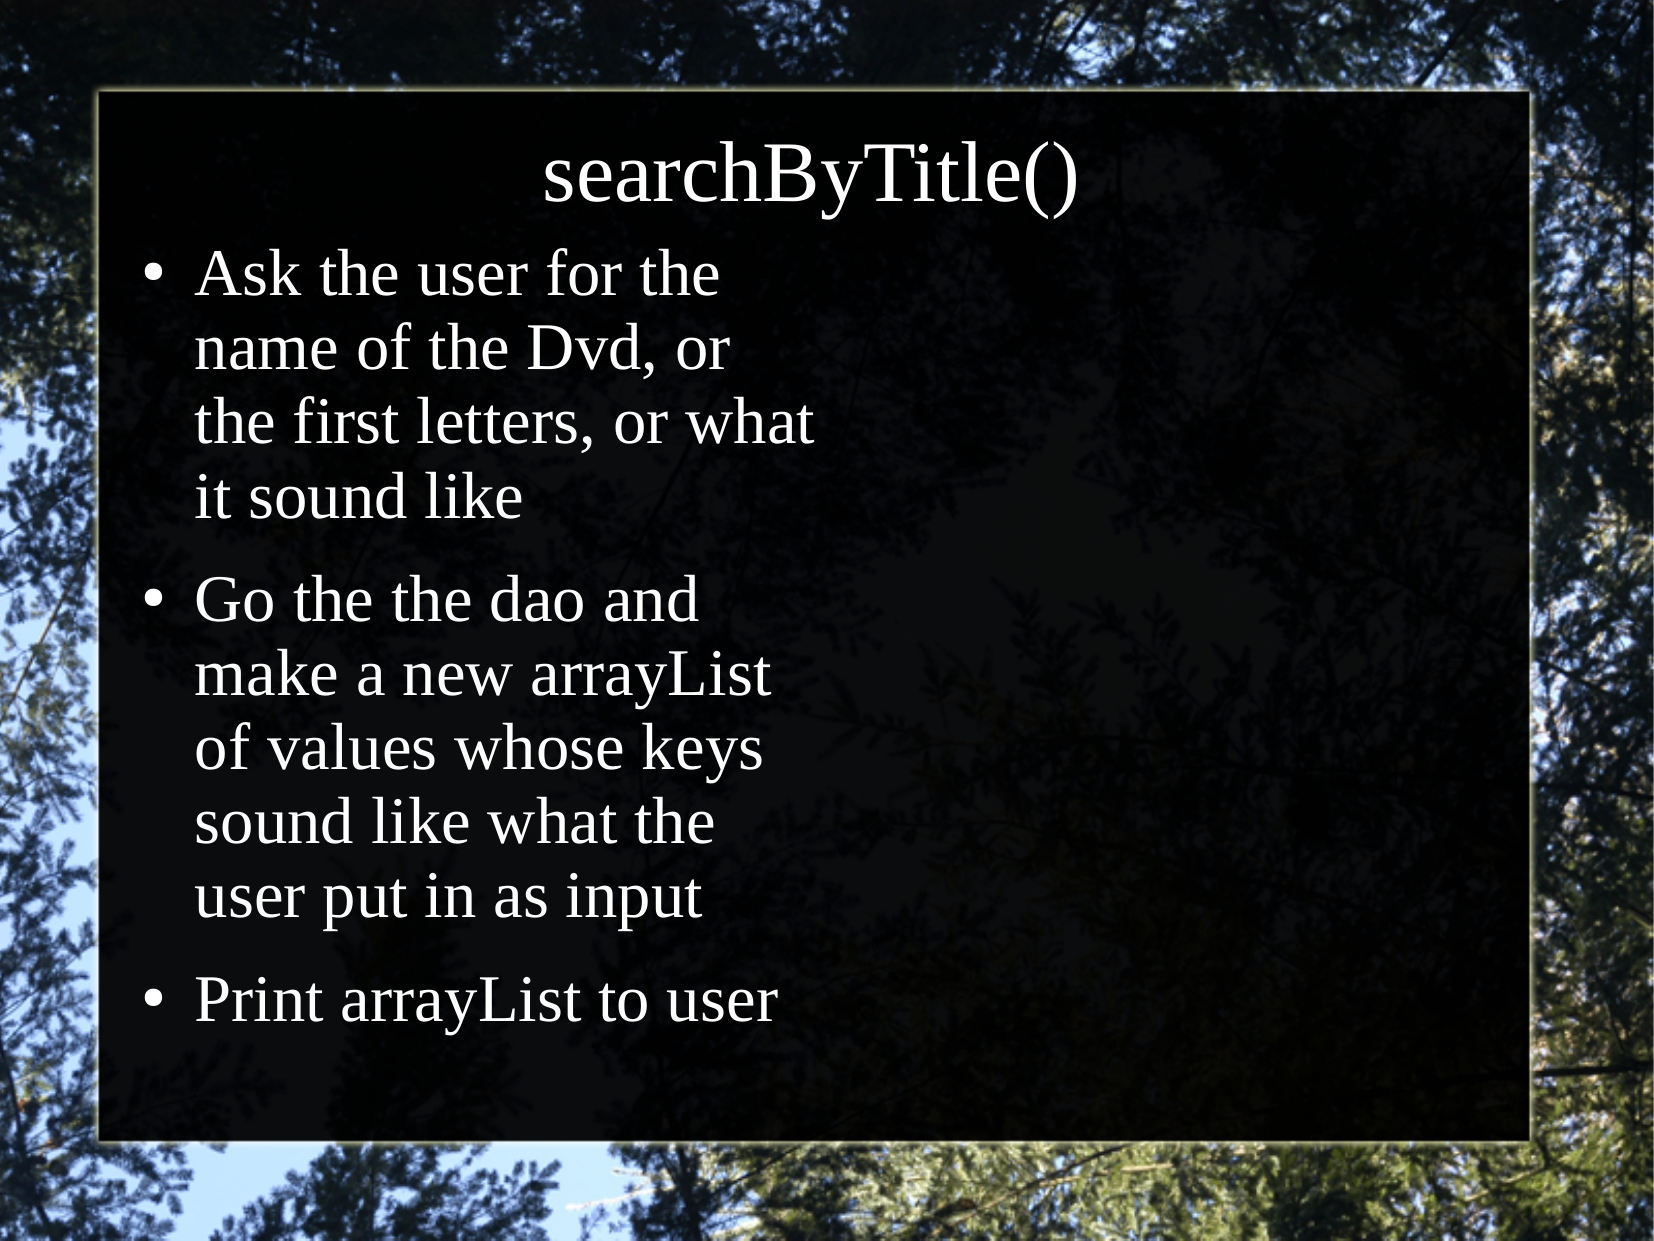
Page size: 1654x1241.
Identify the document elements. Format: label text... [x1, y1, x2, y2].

title searchByTitle() [88, 88, 1536, 257]
list Ask the user for the name of the Dvd, or the first letters, or what it sound like Go the the dao and make a new arrayList of values whose keys sound like what the user put in as input Print arrayList to user [123, 236, 830, 1069]
picture [0, 0, 1654, 1241]
